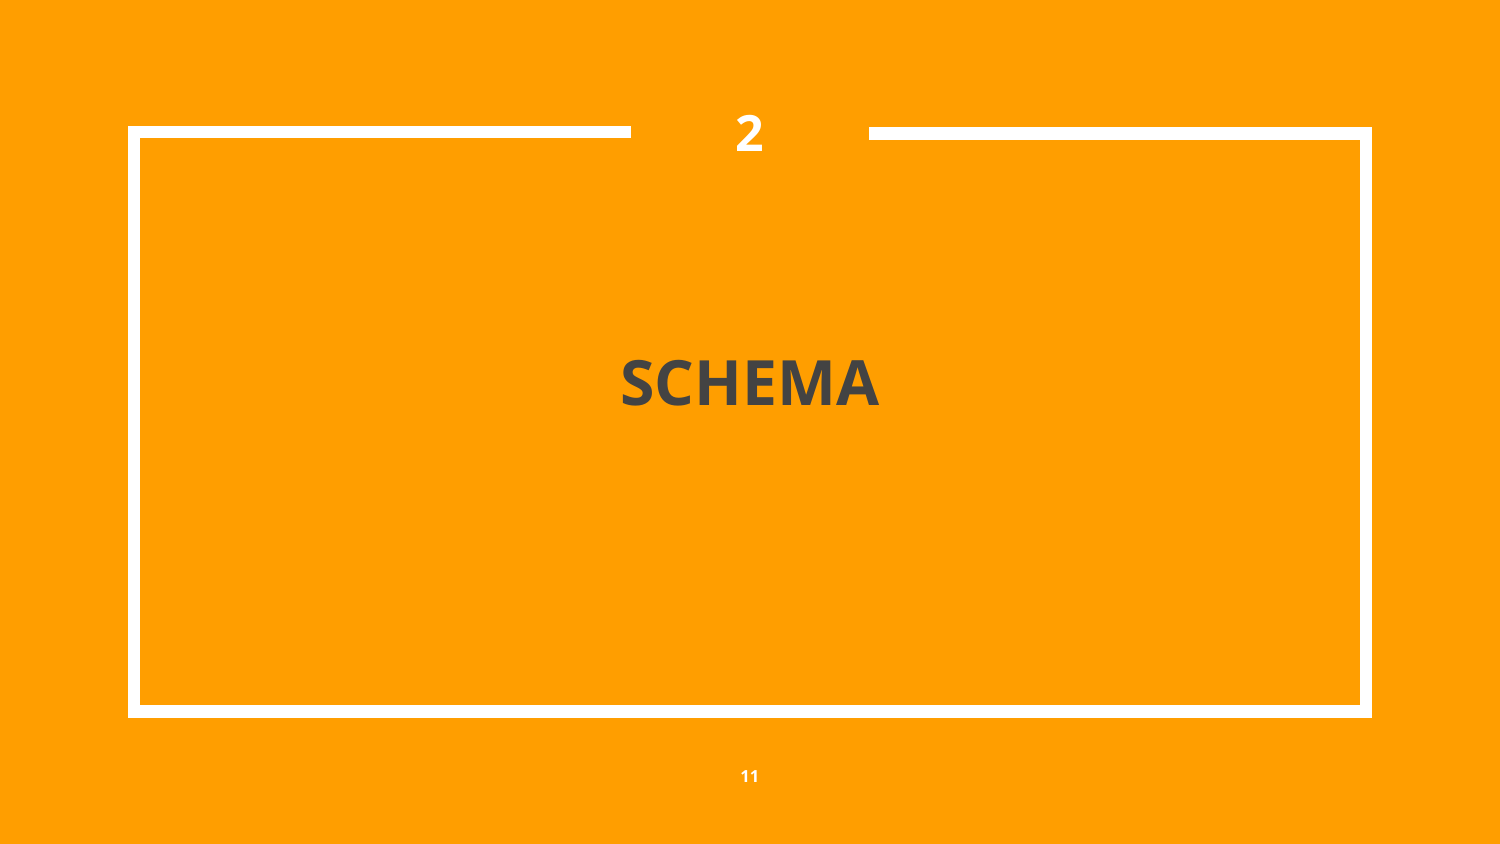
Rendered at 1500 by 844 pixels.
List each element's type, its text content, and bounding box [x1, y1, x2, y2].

text_box 2 [633, 86, 867, 178]
slide_number <number> [0, 711, 1500, 844]
title SCHEMA [317, 324, 1183, 433]
